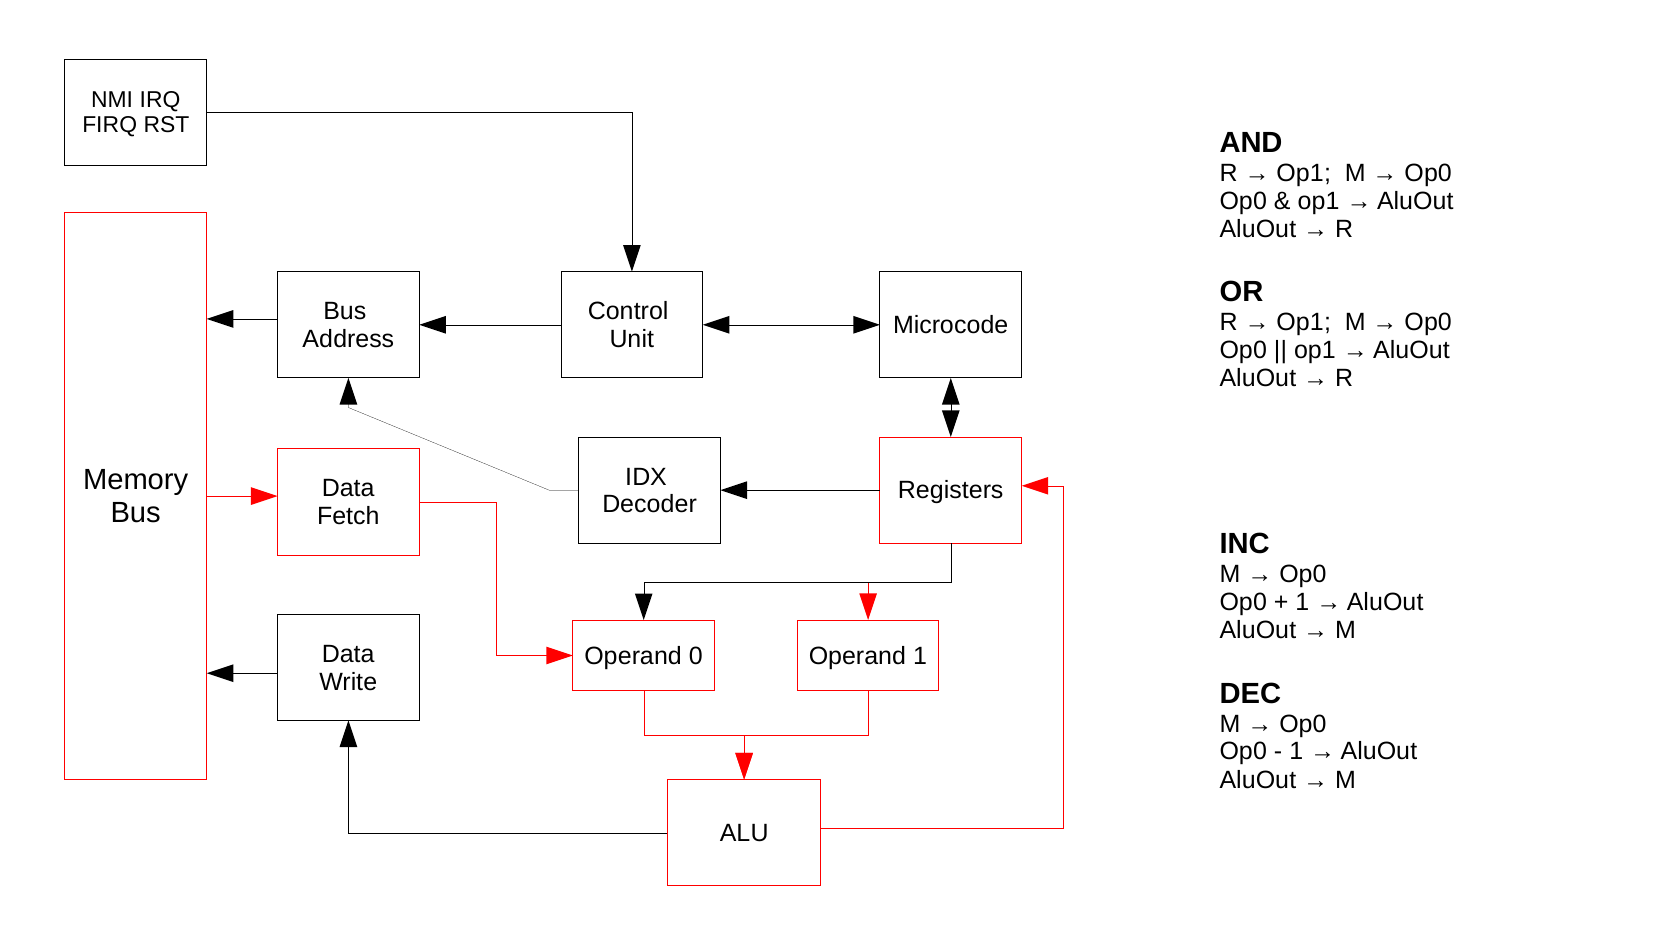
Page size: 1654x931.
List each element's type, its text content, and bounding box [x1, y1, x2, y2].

text_box Operand 0 [572, 620, 715, 691]
text_box AND R → Op1; M → Op0 Op0 & op1 → AluOut AluOut → R OR R → Op1; M → Op0 Op0 || op1 → AluOut AluOut → R [1204, 118, 1607, 433]
text_box Memory Bus [64, 212, 207, 780]
text_box Data Fetch [277, 448, 420, 556]
text_box INC M → Op0 Op0 + 1 → AluOut AluOut → M DEC M → Op0 Op0 - 1 → AluOut AluOut → M [1204, 519, 1607, 834]
text_box ALU [667, 779, 821, 886]
text_box Bus Address [277, 271, 420, 378]
text_box Data Write [277, 614, 420, 721]
text_box Operand 1 [797, 620, 939, 691]
text_box Microcode [879, 271, 1022, 378]
text_box Registers [879, 437, 1022, 544]
text_box IDX Decoder [578, 437, 721, 544]
text_box NMI IRQ FIRQ RST [64, 59, 207, 166]
text_box Control Unit [561, 271, 703, 378]
